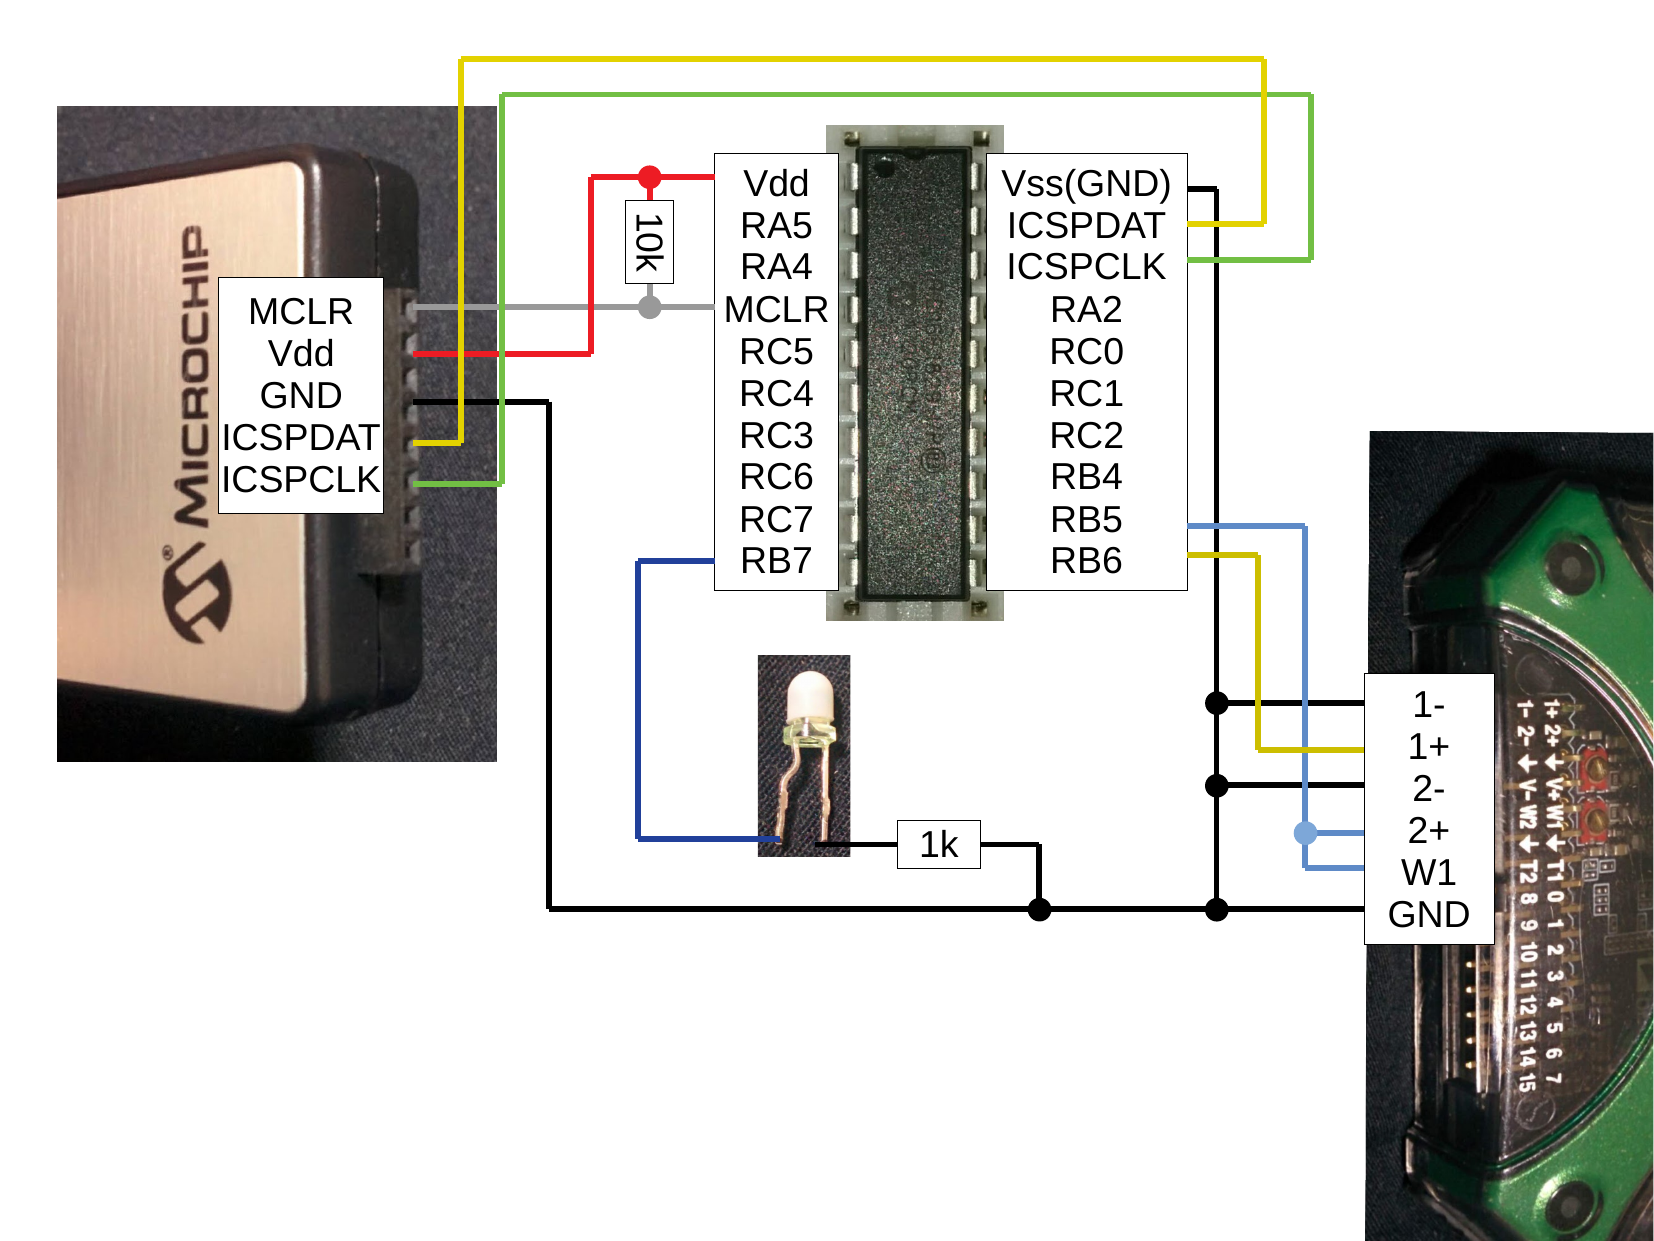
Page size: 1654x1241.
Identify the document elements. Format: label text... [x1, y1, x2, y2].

picture [57, 106, 497, 762]
picture [464, 357, 497, 399]
text_box 10k [625, 200, 674, 284]
text_box [1205, 691, 1229, 715]
text_box [1293, 821, 1318, 845]
text_box Vss(GND) ICSPDAT ICSPCLK RA2 RC0 RC1 RC2 RB4 RB5 RB6 [986, 153, 1188, 591]
text_box [1204, 897, 1229, 922]
text_box [637, 295, 662, 320]
text_box 1k [897, 820, 981, 869]
picture [757, 655, 851, 857]
text_box [1205, 773, 1229, 798]
text_box Vdd RA5 RA4 MCLR RC5 RC4 RC3 RC6 RC7 RB7 [714, 153, 839, 591]
text_box MCLR Vdd GND ICSPDAT ICSPCLK [218, 277, 384, 514]
text_box 1- 1+ 2- 2+ W1 GND [1364, 673, 1495, 945]
picture [1364, 430, 1654, 1241]
text_box [637, 165, 662, 189]
picture [826, 125, 1004, 621]
text_box [1027, 898, 1052, 922]
picture [464, 310, 497, 351]
picture [464, 106, 497, 304]
